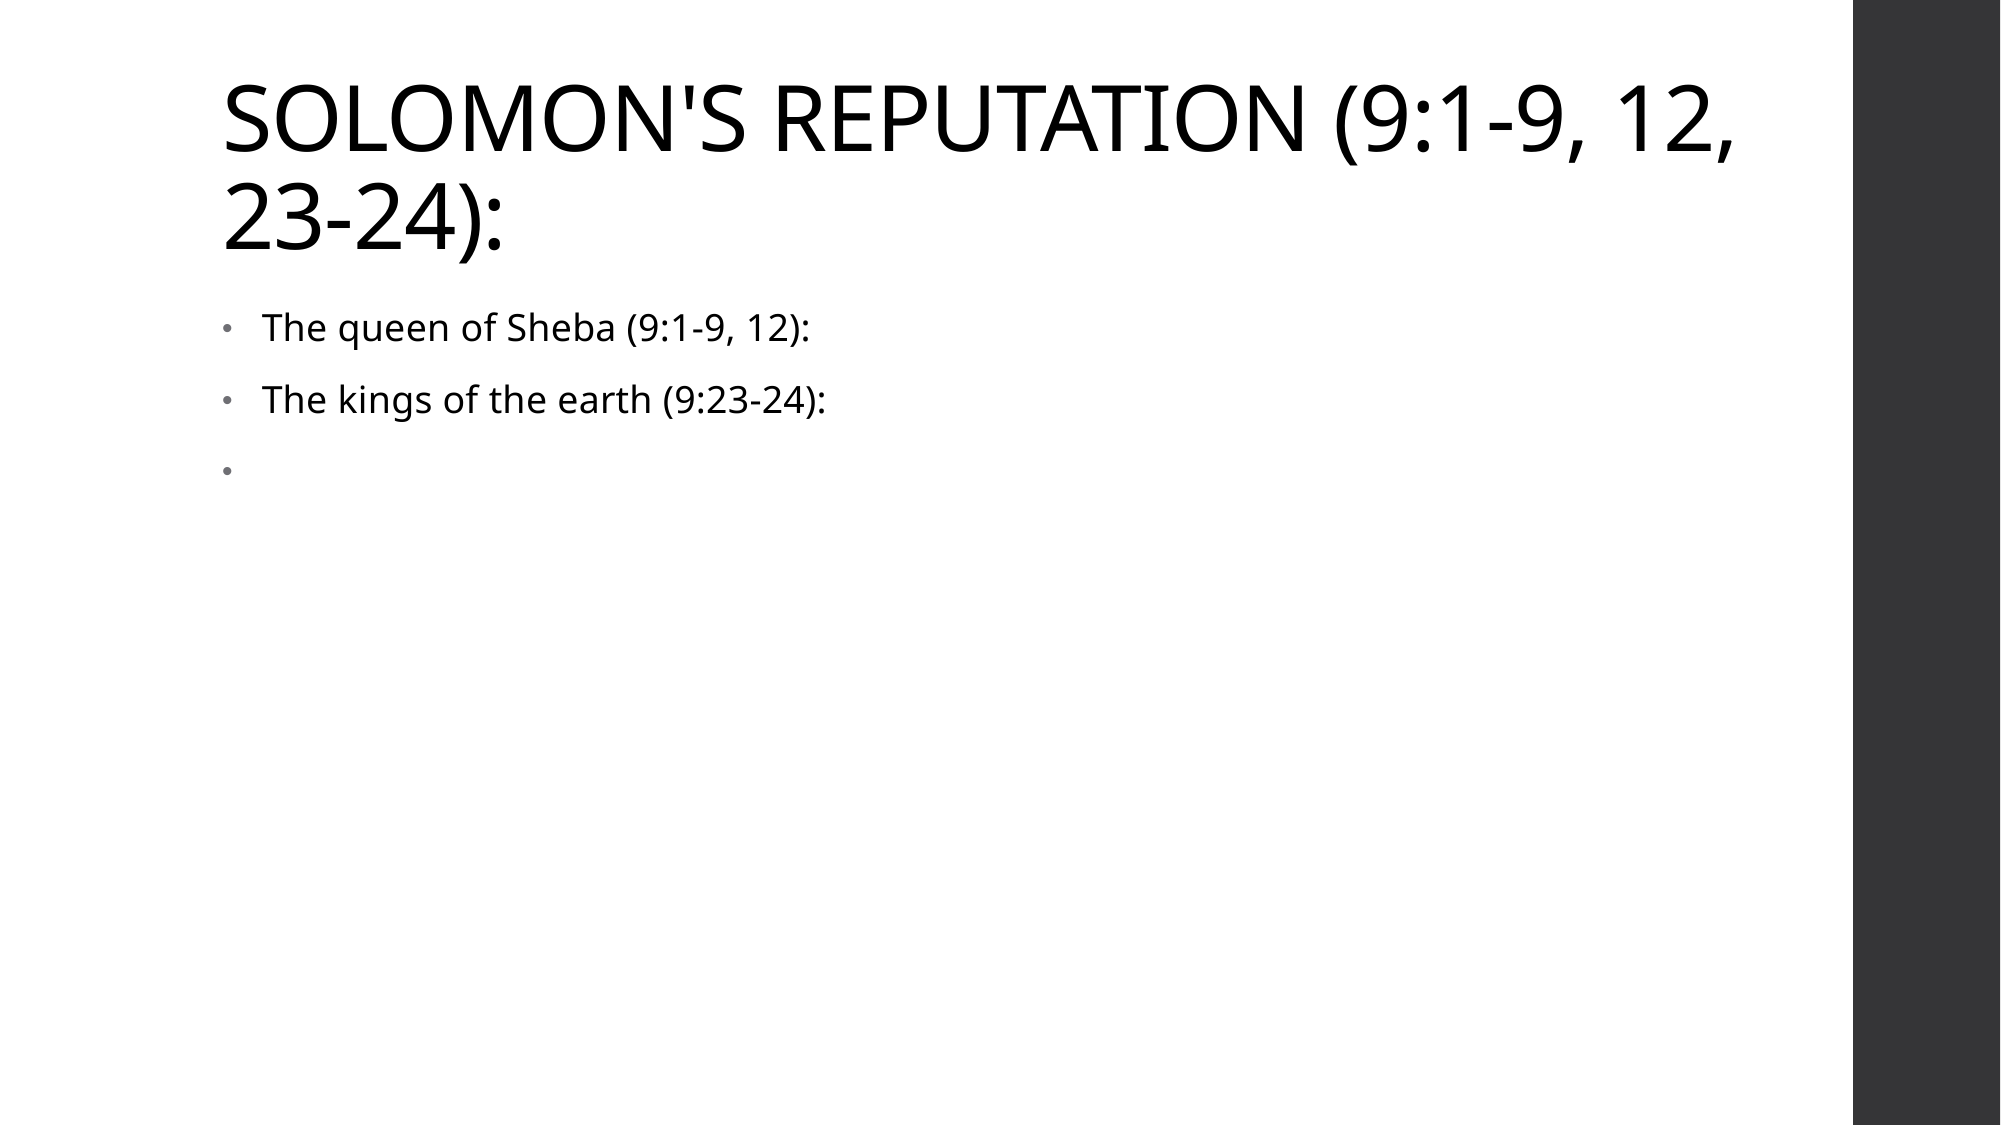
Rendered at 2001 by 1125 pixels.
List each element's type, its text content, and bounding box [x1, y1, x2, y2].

title SOLOMON'S REPUTATION (9:1-9, 12, 23-24): [206, 60, 1797, 278]
list The queen of Sheba (9:1-9, 12): The kings of the earth (9:23-24): [206, 299, 1617, 1014]
